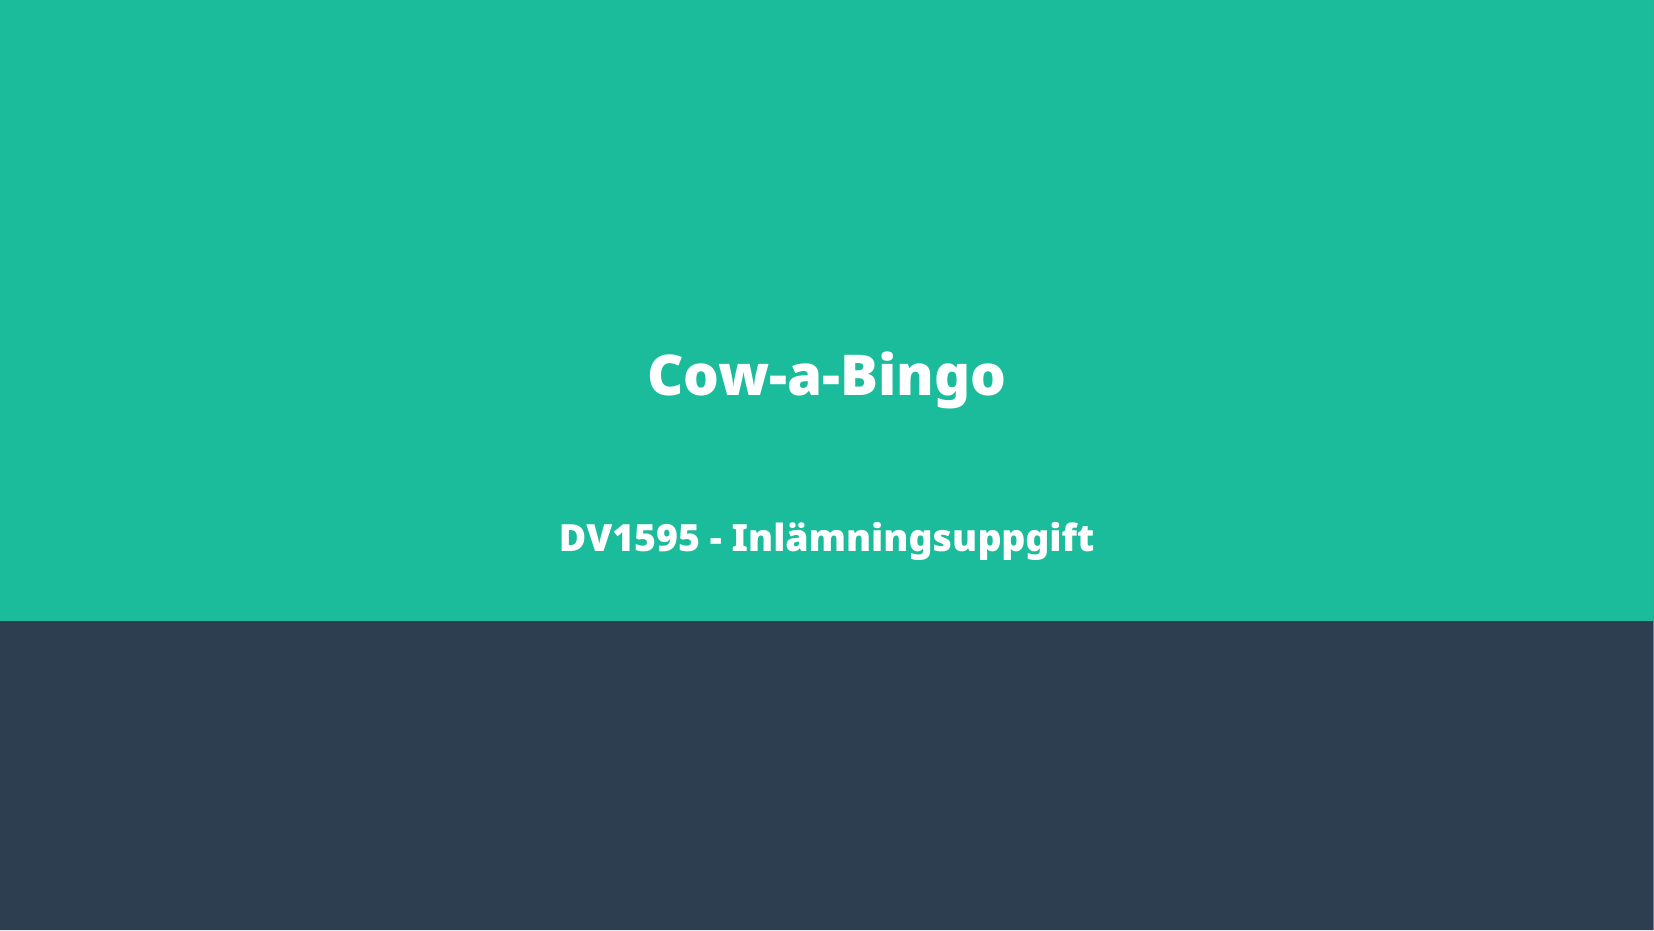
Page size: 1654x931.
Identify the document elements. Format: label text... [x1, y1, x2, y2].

title Cow-a-Bingo [59, 295, 1595, 414]
title DV1595 - Inlämningsuppgift [59, 465, 1595, 583]
